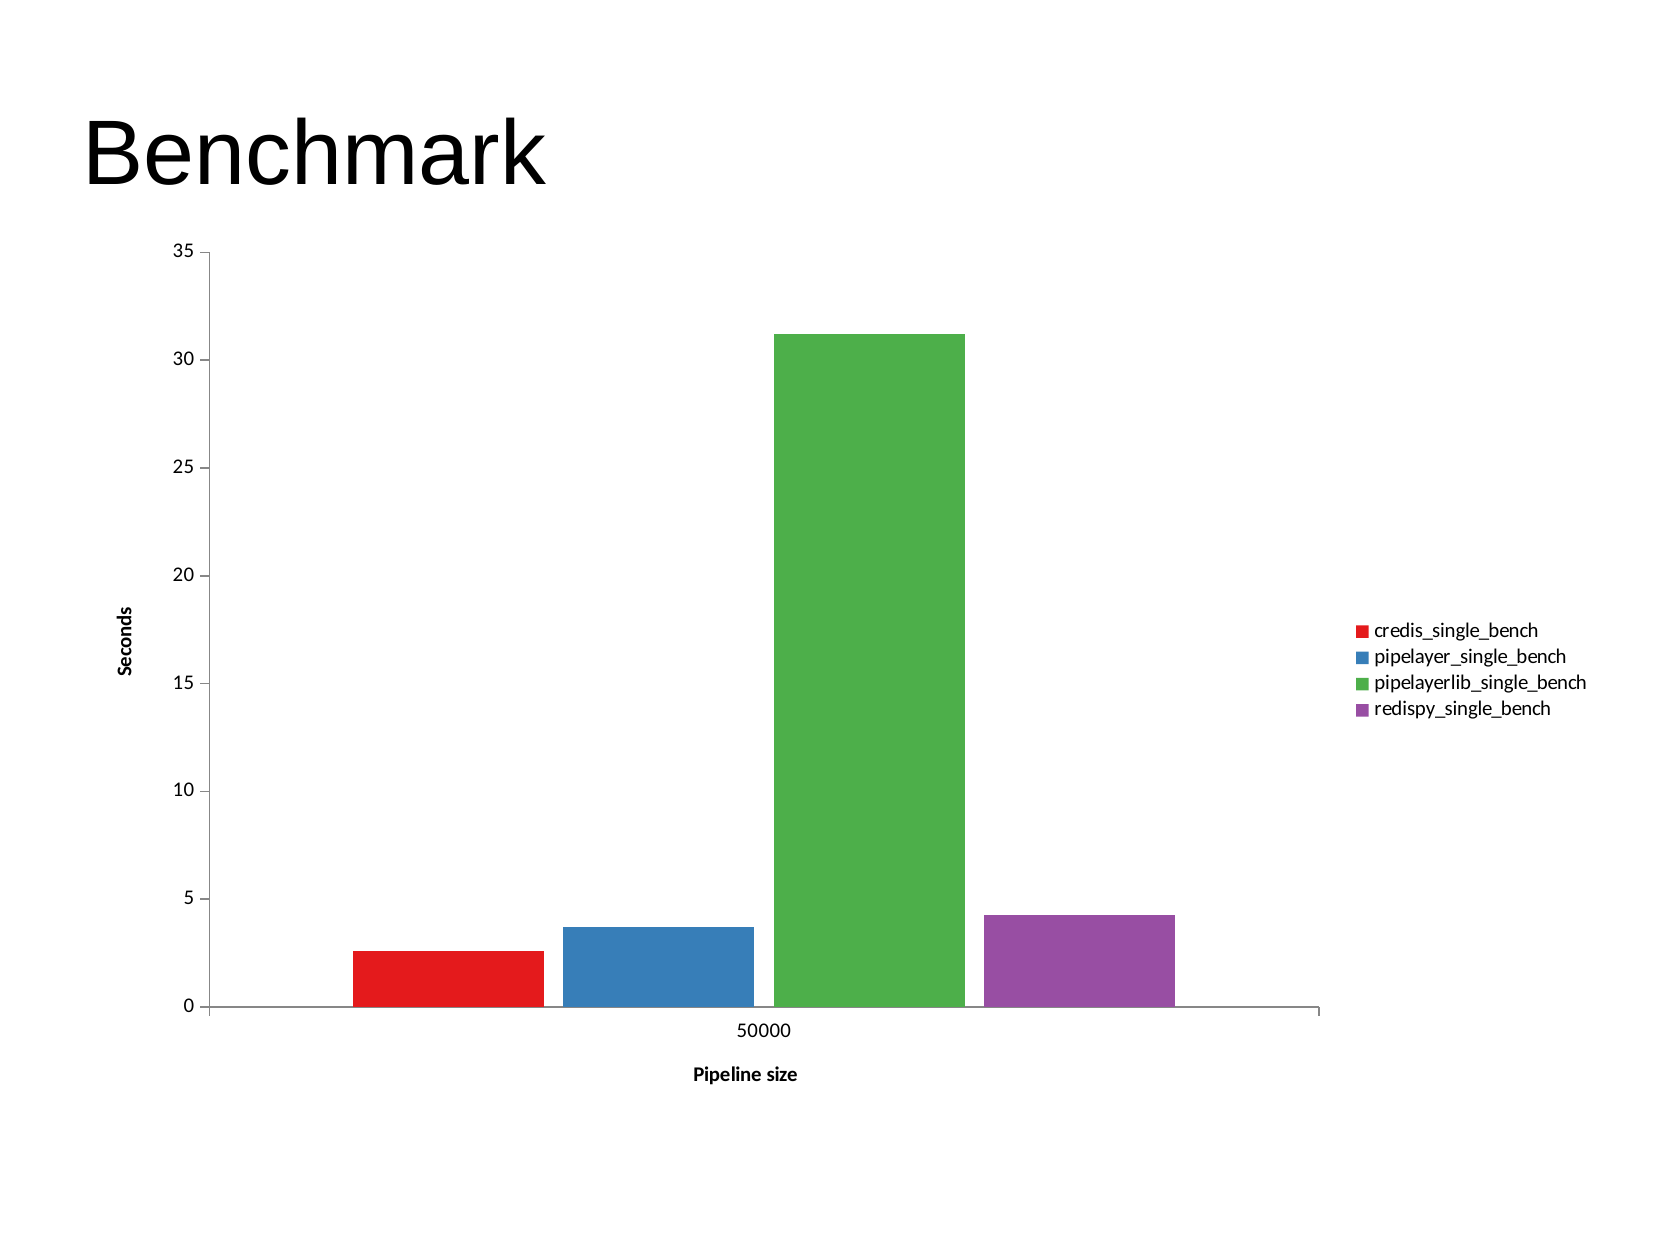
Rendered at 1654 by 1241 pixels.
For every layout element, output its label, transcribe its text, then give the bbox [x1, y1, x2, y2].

title Benchmark [82, 49, 1571, 224]
chart [82, 224, 1607, 1118]
